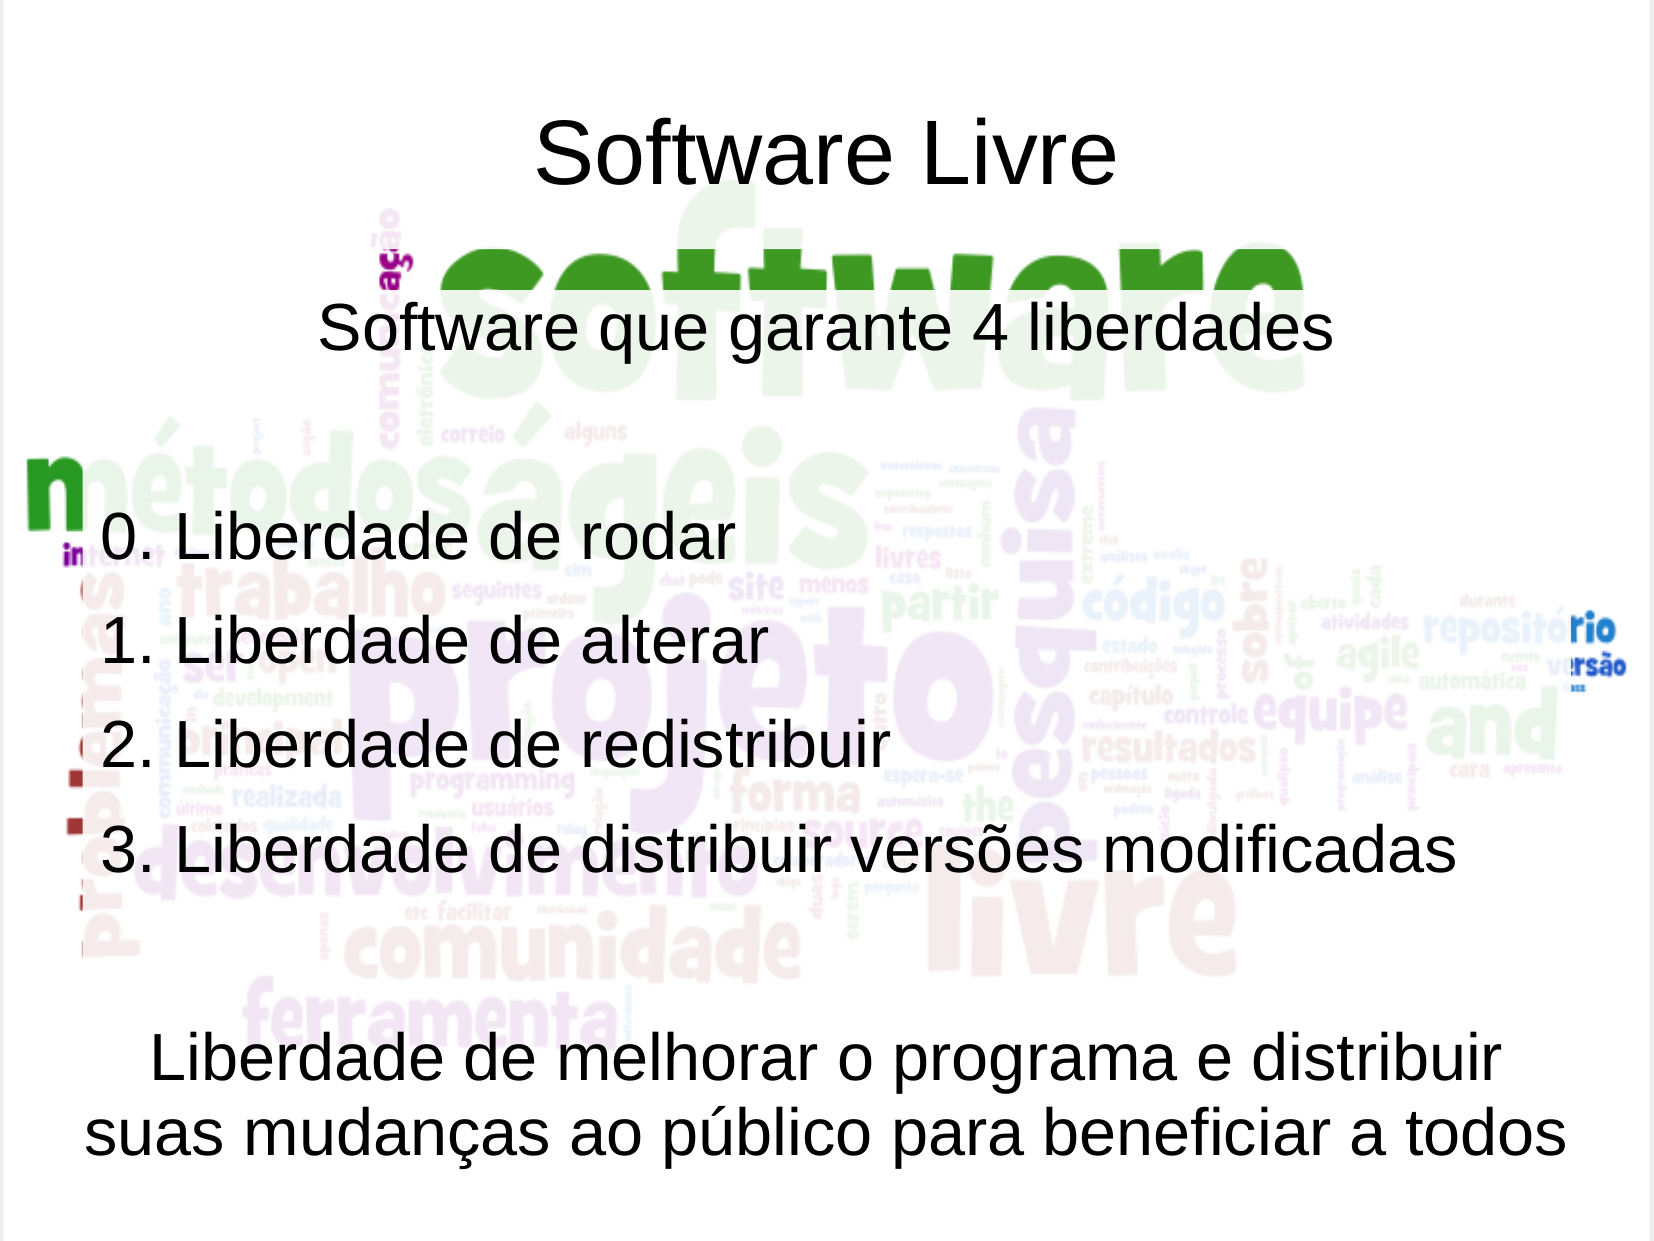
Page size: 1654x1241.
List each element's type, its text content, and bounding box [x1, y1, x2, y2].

picture [0, 0, 1654, 1241]
list Software que garante 4 liberdades Liberdade de rodar Liberdade de alterar Liberdade de redistribuir Liberdade de distribuir versões modificadas Liberdade de melhorar o programa e distribuir suas mudanças ao público para beneficiar a todos [82, 290, 1571, 1188]
title Software Livre [82, 56, 1571, 250]
